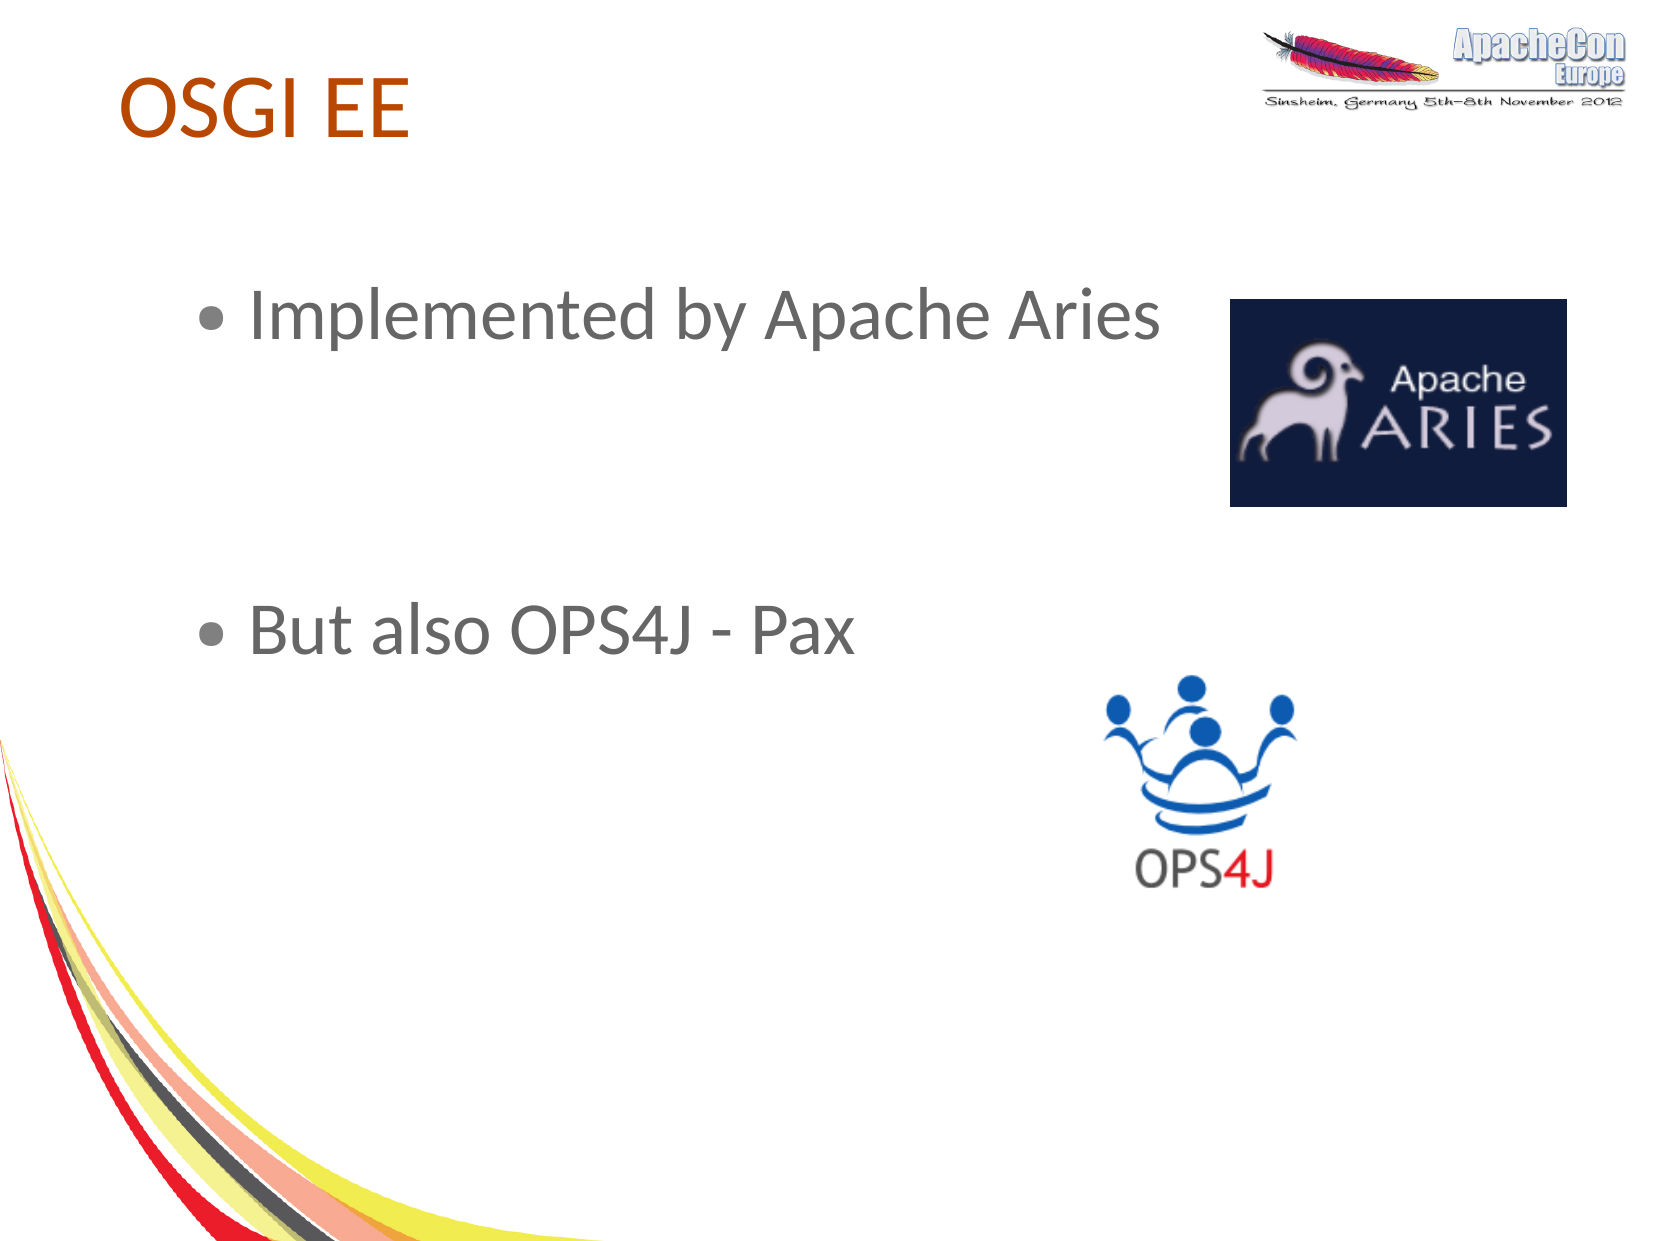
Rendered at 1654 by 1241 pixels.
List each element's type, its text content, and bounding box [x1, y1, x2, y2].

title OSGI EE [59, 59, 1418, 171]
list Implemented by Apache Aries But also OPS4J - Pax [177, 283, 1536, 1111]
picture [0, 0, 1654, 1241]
